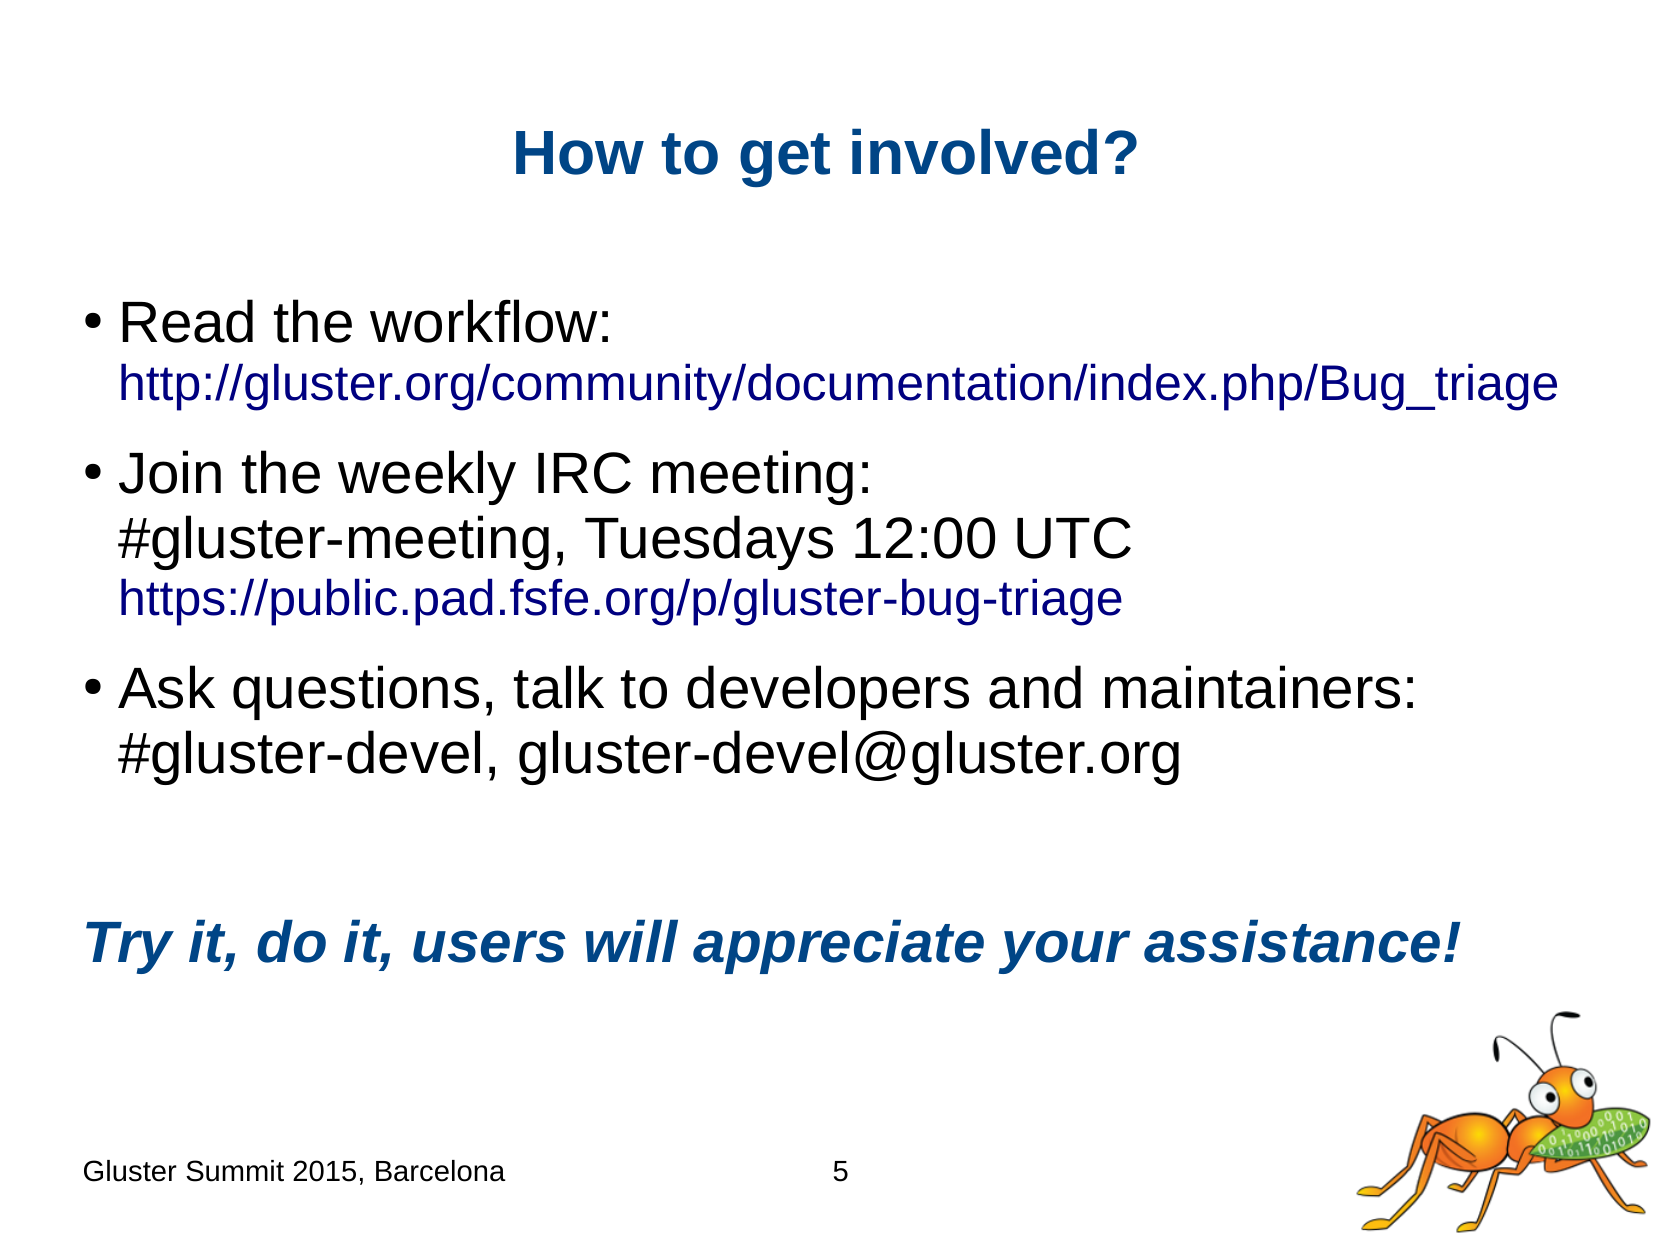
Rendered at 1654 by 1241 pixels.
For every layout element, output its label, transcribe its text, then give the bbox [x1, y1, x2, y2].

picture [1353, 1009, 1654, 1235]
title How to get involved? [82, 49, 1571, 257]
list Read the workflow: http://gluster.org/community/documentation/index.php/Bug_triage Join the weekly IRC meeting: #gluster-meeting, Tuesdays 12:00 UTC https://public.pad.fsfe.org/p/gluster-bug-triage Ask questions, talk to developers and maintainers: #gluster-devel, gluster-devel@gluster.org Try it, do it, users will appreciate your assistance! [82, 290, 1571, 1010]
